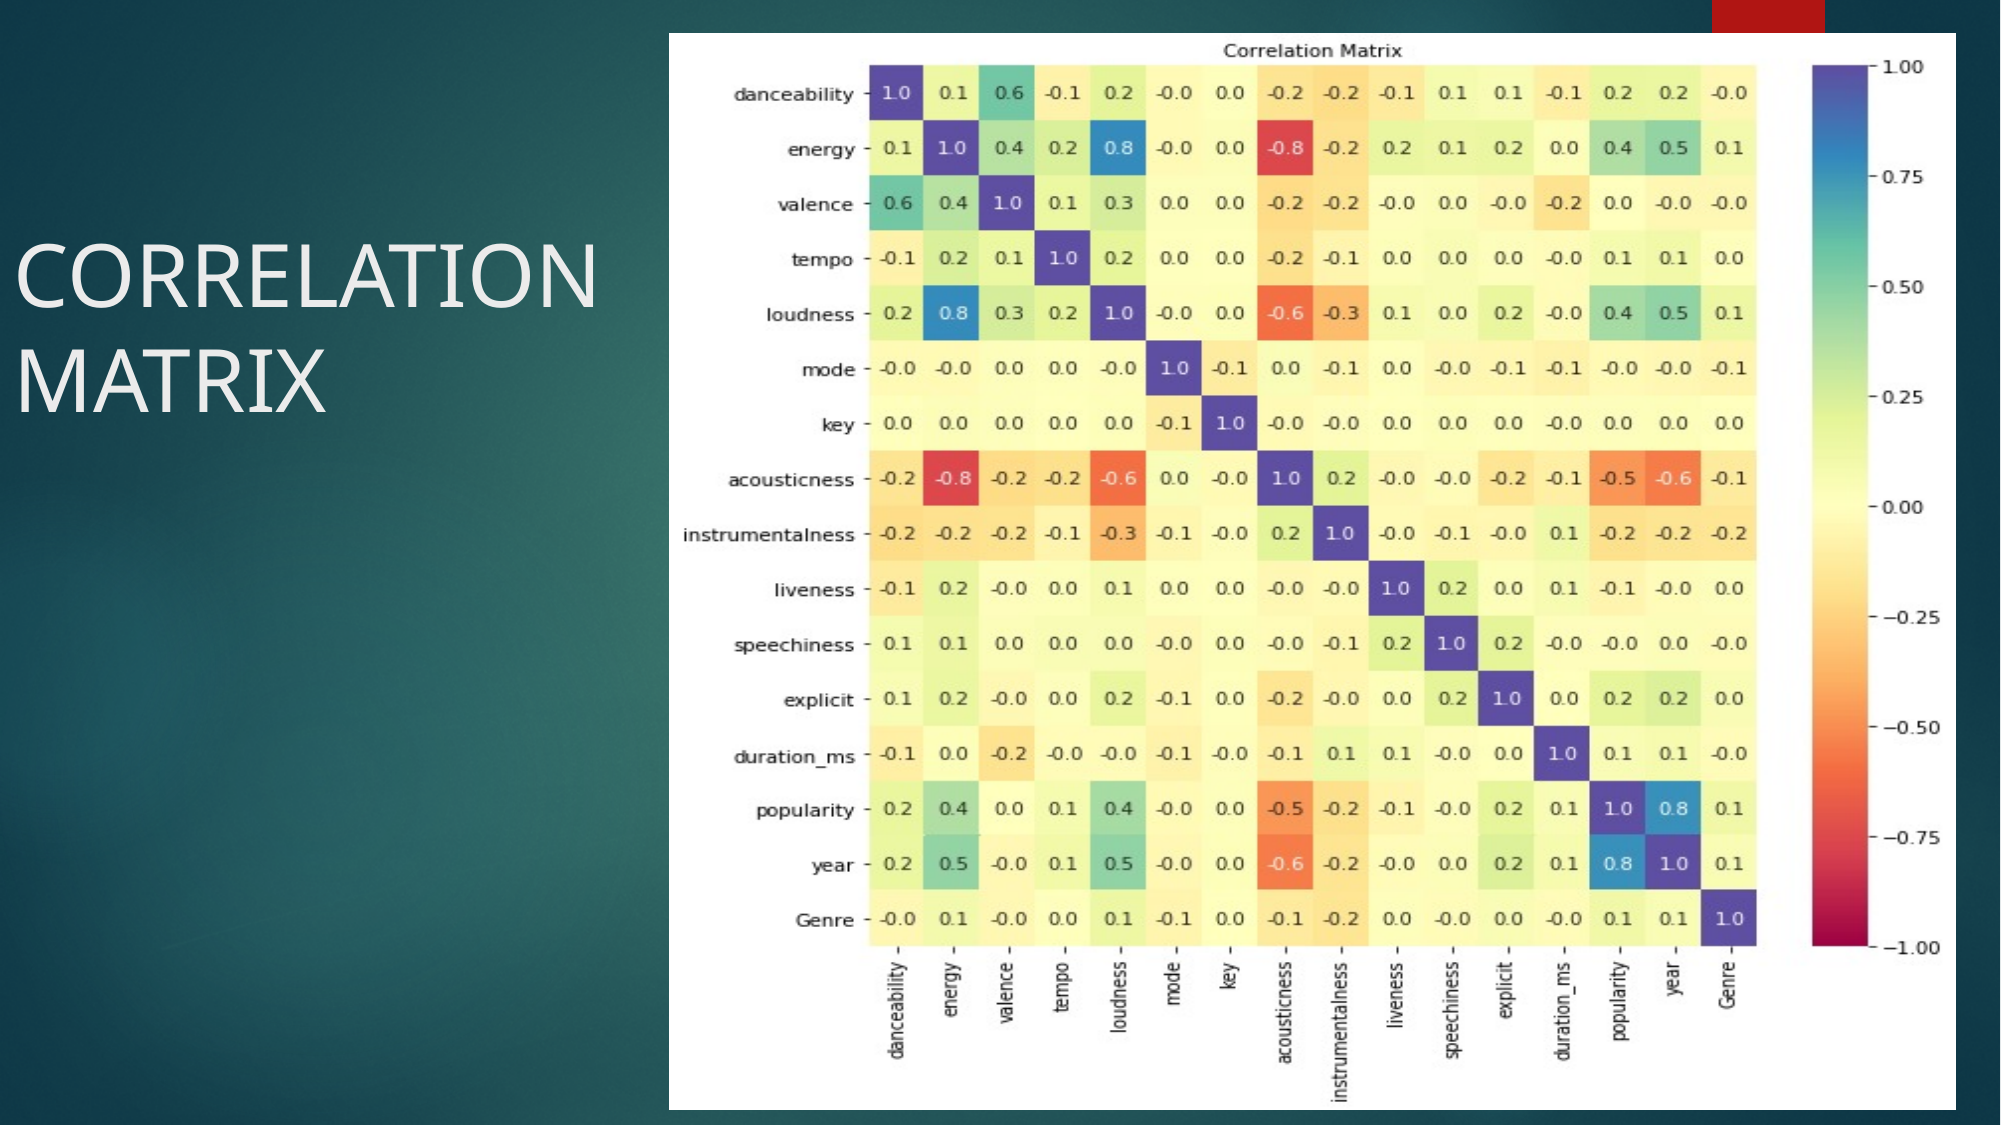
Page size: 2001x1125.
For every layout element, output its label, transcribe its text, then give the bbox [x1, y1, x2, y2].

title CorRelatıon matrıx [0, 47, 669, 438]
picture [669, 33, 1956, 1110]
